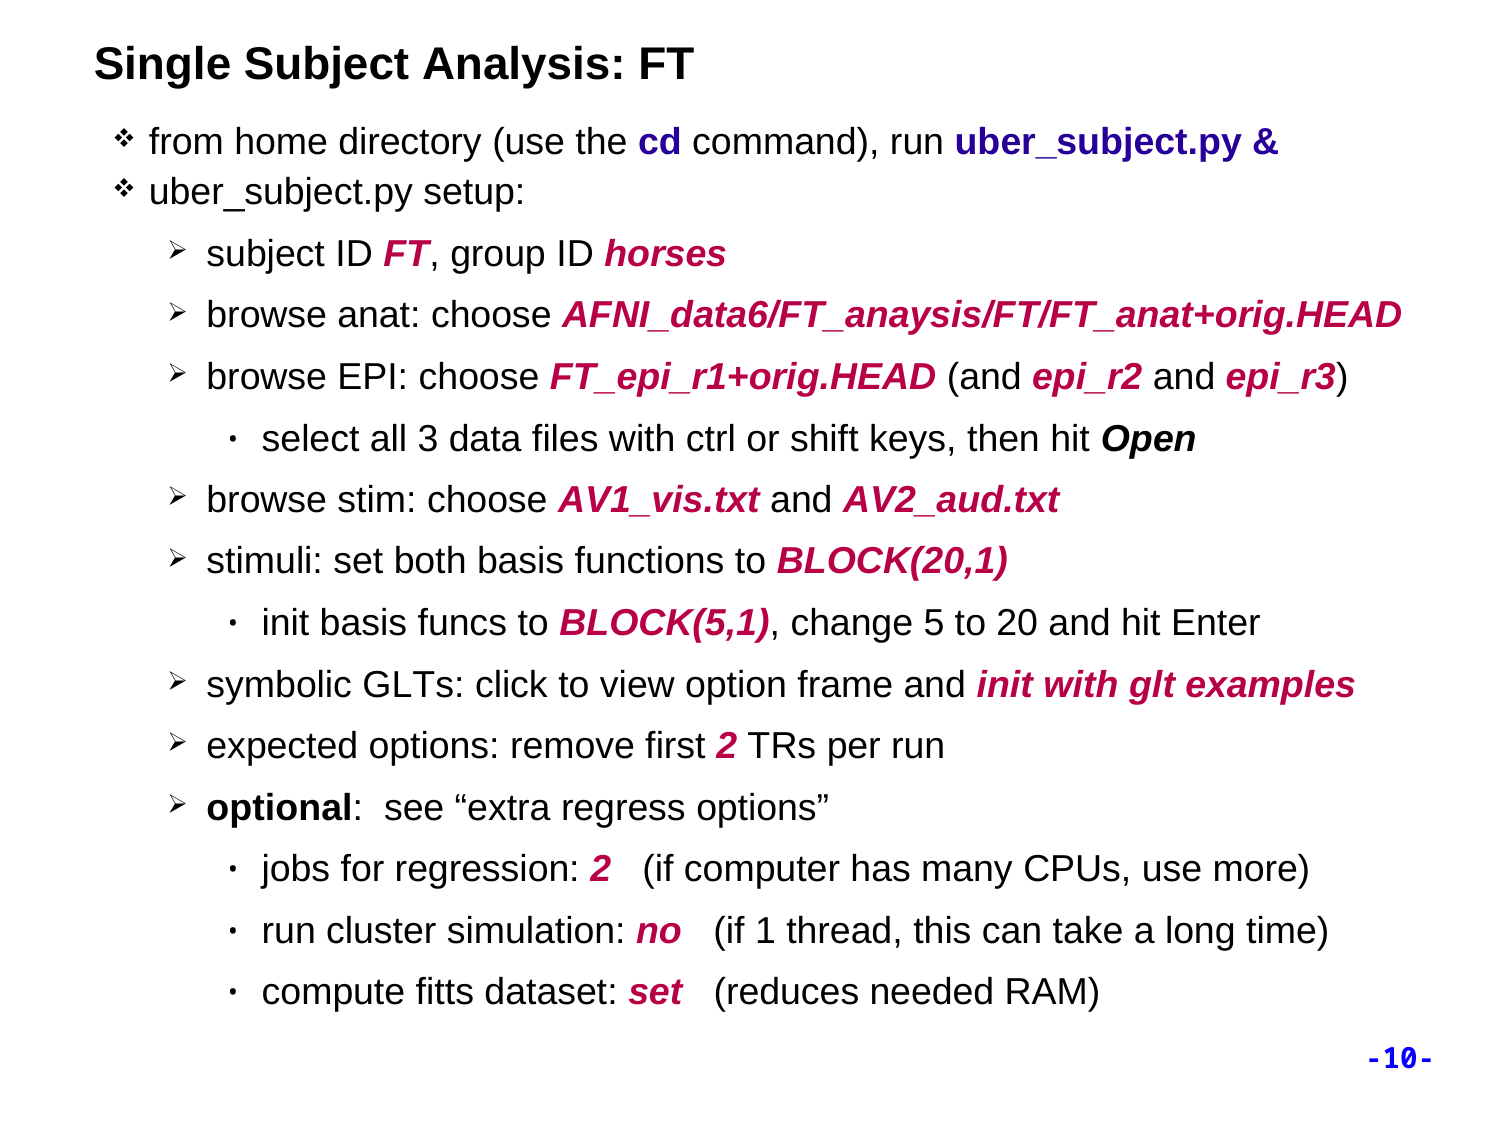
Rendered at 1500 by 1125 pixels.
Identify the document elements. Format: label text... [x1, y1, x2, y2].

list Single Subject Analysis: FT from home directory (use the cd command), run uber_subject.py & uber_subject.py setup: subject ID FT, group ID horses browse anat: choose AFNI_data6/FT_anaysis/FT/FT_anat+orig.HEAD browse EPI: choose FT_epi_r1+orig.HEAD (and epi_r2 and epi_r3) select all 3 data files with ctrl or shift keys, then hit Open browse stim: choose AV1_vis.txt and AV2_aud.txt stimuli: set both basis functions to BLOCK(20,1) init basis funcs to BLOCK(5,1), change 5 to 20 and hit Enter symbolic GLTs: click to view option frame and init with glt examples expected options: remove first 2 TRs per run optional: see “extra regress options” jobs for regression: 2 (if computer has many CPUs, use more) run cluster simulation: no (if 1 thread, this can take a long time) compute fitts dataset: set (reduces needed RAM) [40, 29, 1461, 1116]
